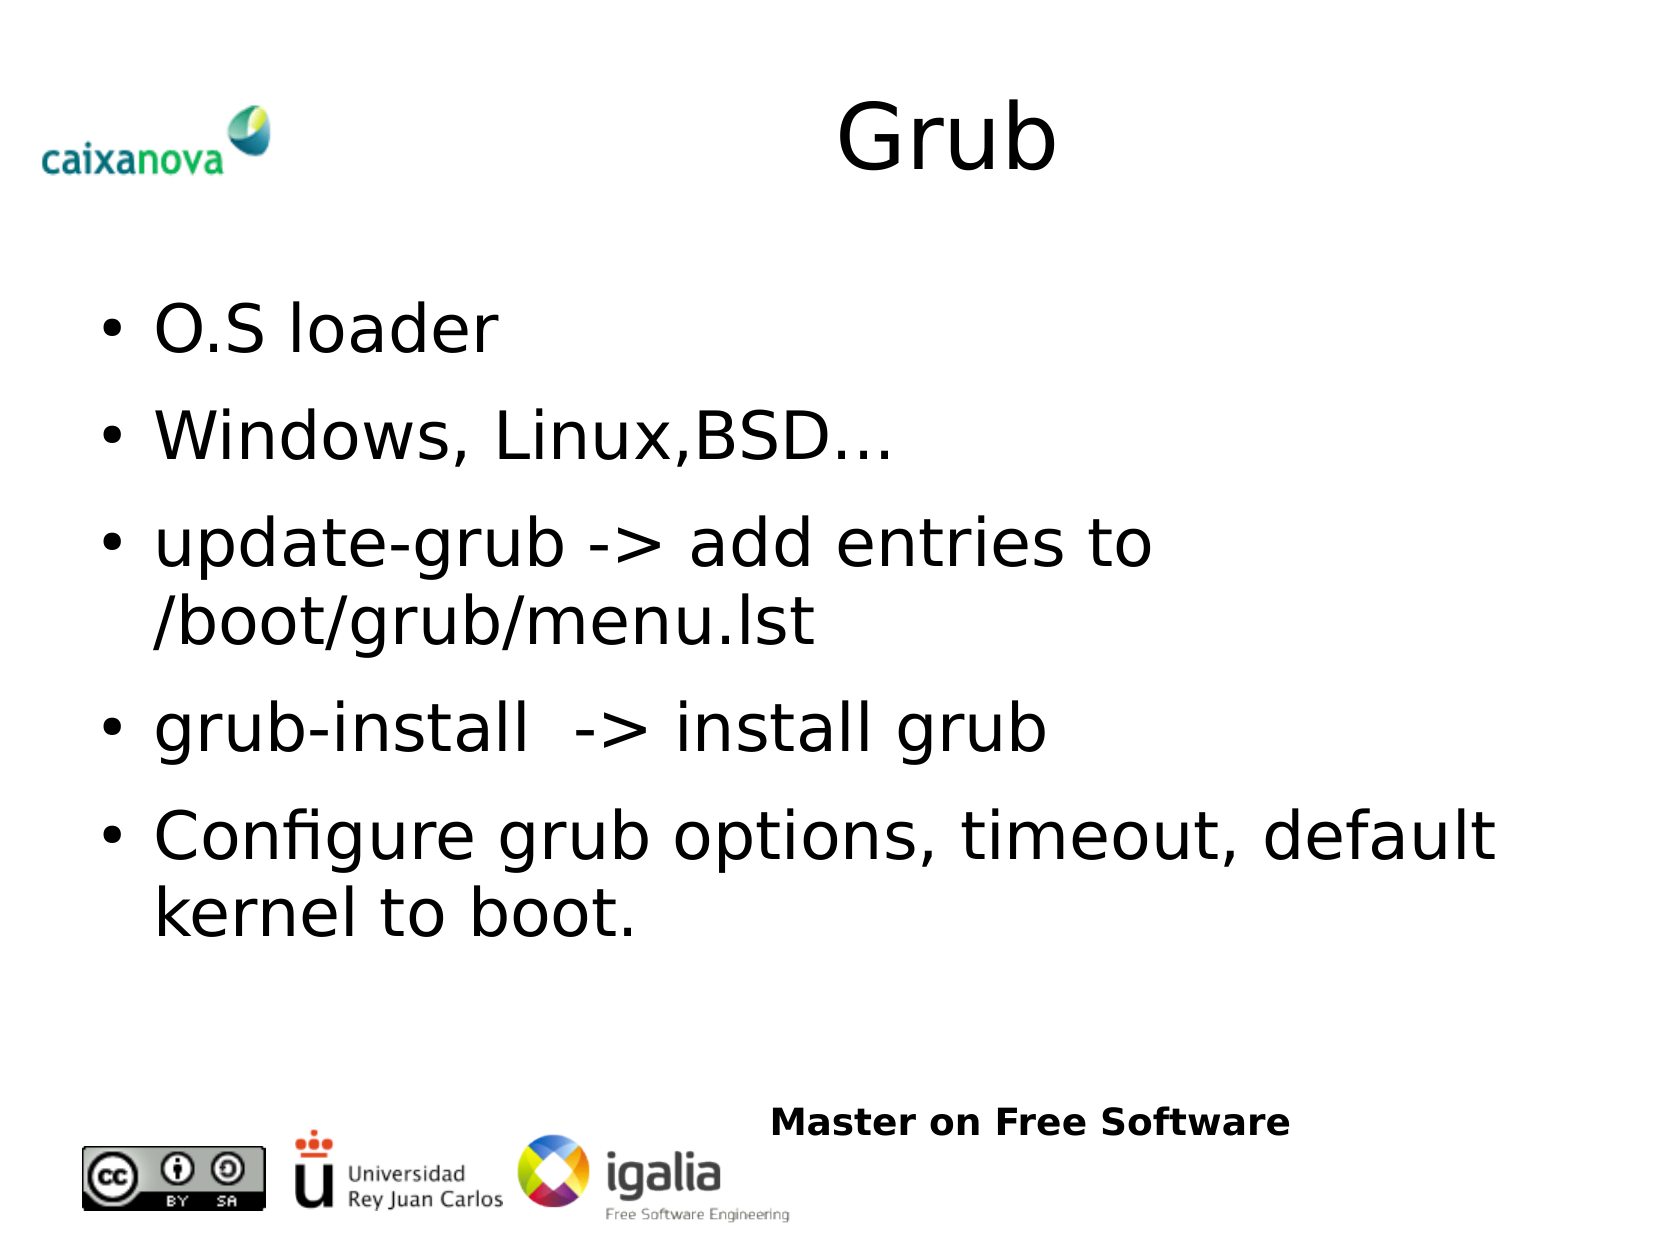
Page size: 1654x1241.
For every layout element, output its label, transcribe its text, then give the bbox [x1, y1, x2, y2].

picture [295, 1121, 811, 1235]
picture [29, 73, 284, 207]
list O.S loader Windows, Linux,BSD... update-grub -> add entries to /boot/grub/menu.lst grub-install -> install grub Configure grub options, timeout, default kernel to boot. [82, 290, 1571, 1078]
title Grub [295, 38, 1601, 237]
picture [82, 1146, 266, 1211]
